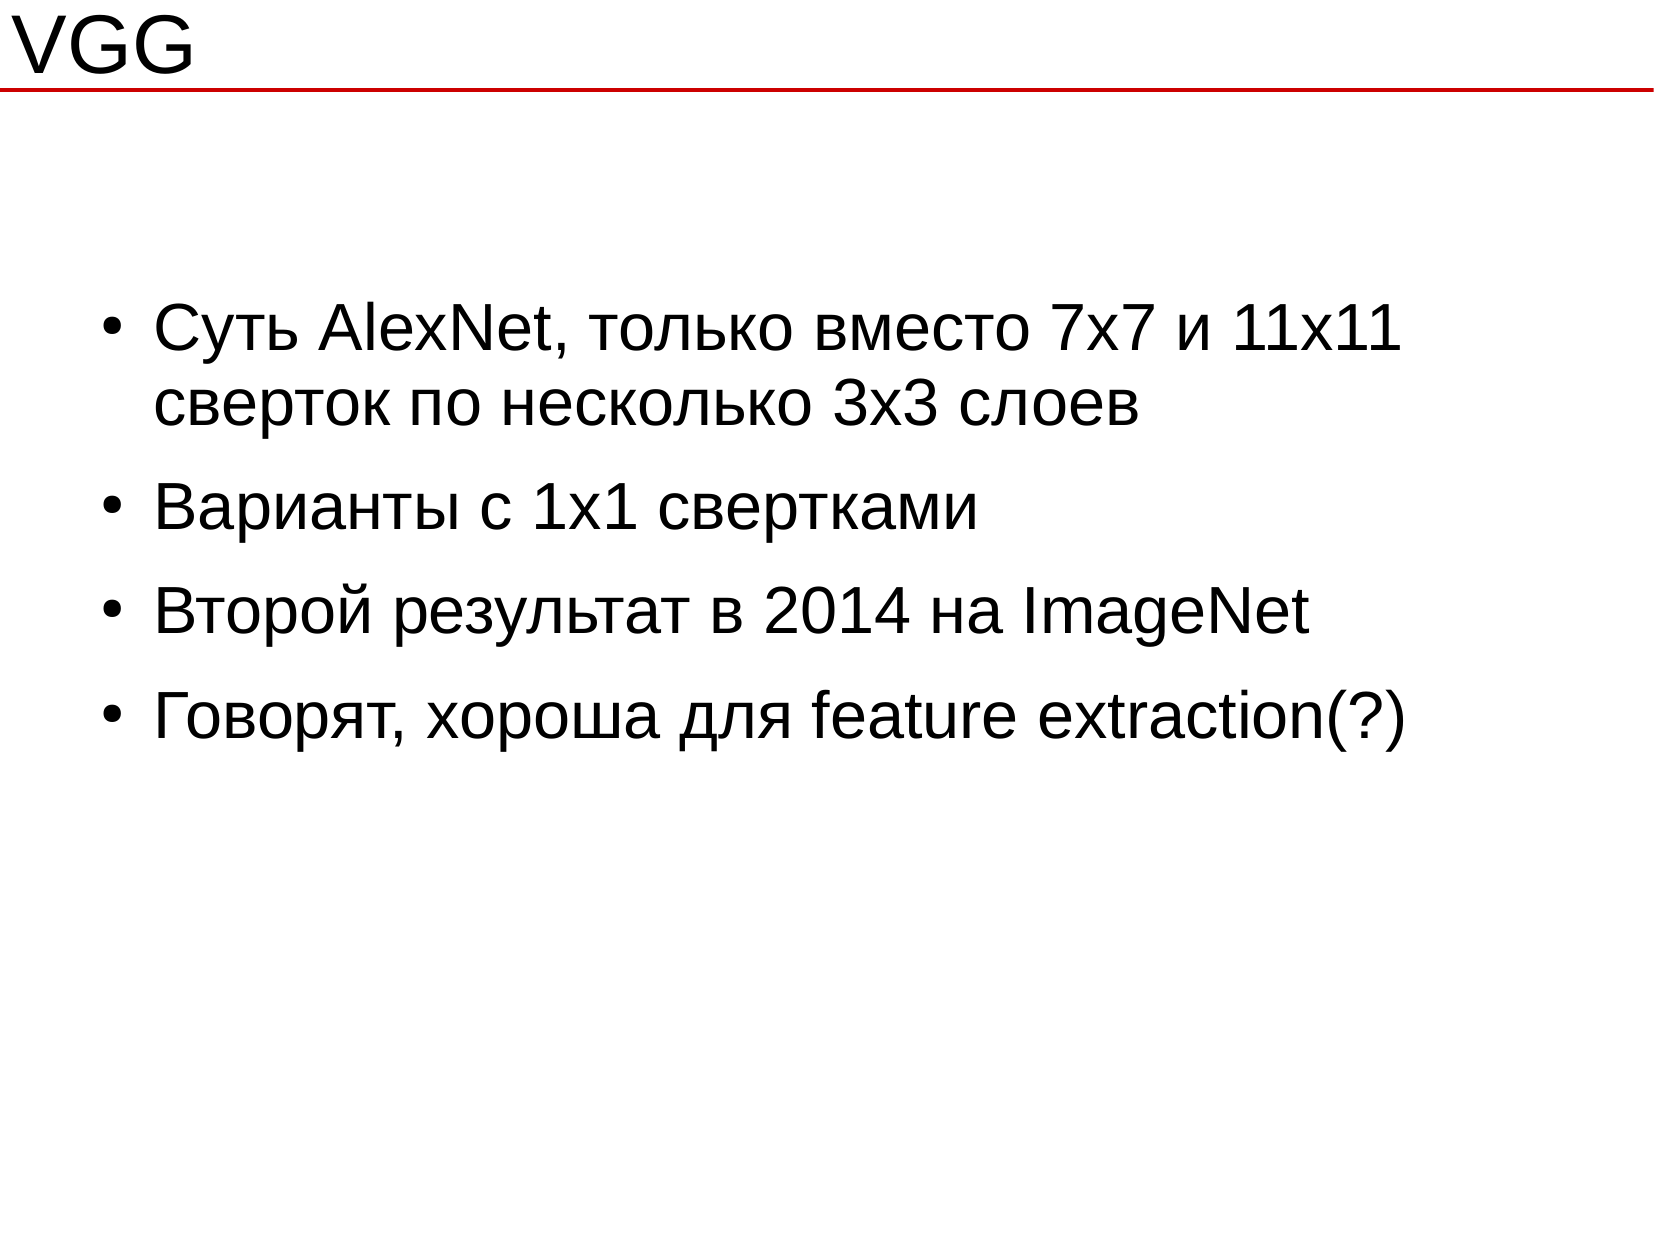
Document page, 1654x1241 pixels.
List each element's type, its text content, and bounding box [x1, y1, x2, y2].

list Суть AlexNet, только вместо 7х7 и 11х11 сверток по несколько 3х3 слоев Варианты с 1х1 свертками Второй результат в 2014 на ImageNet Говорят, хороша для feature extraction(?) [82, 290, 1571, 1010]
title VGG [11, 0, 1501, 91]
